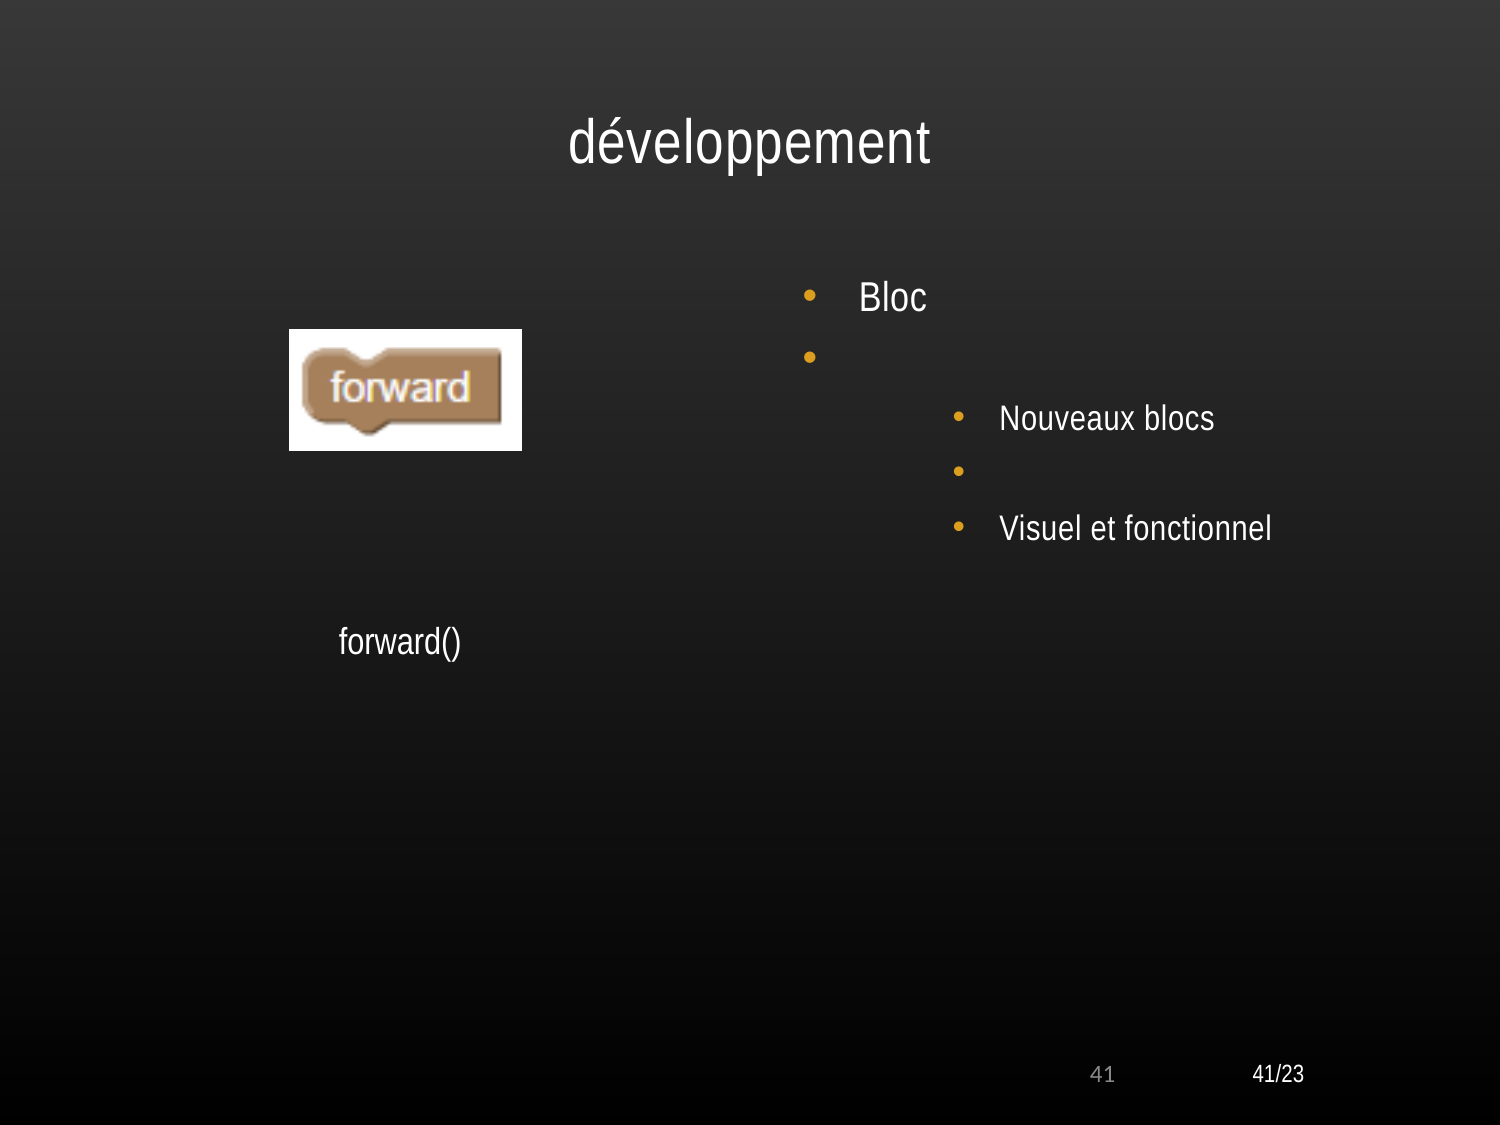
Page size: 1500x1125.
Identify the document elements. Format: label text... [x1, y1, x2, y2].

text_box forward() [323, 609, 510, 670]
title développement [99, 45, 1400, 233]
text_box <numéro>/23 [1237, 1042, 1401, 1103]
list Bloc Nouveaux blocs Visuel et fonctionnel [787, 262, 1401, 938]
picture [289, 329, 522, 451]
